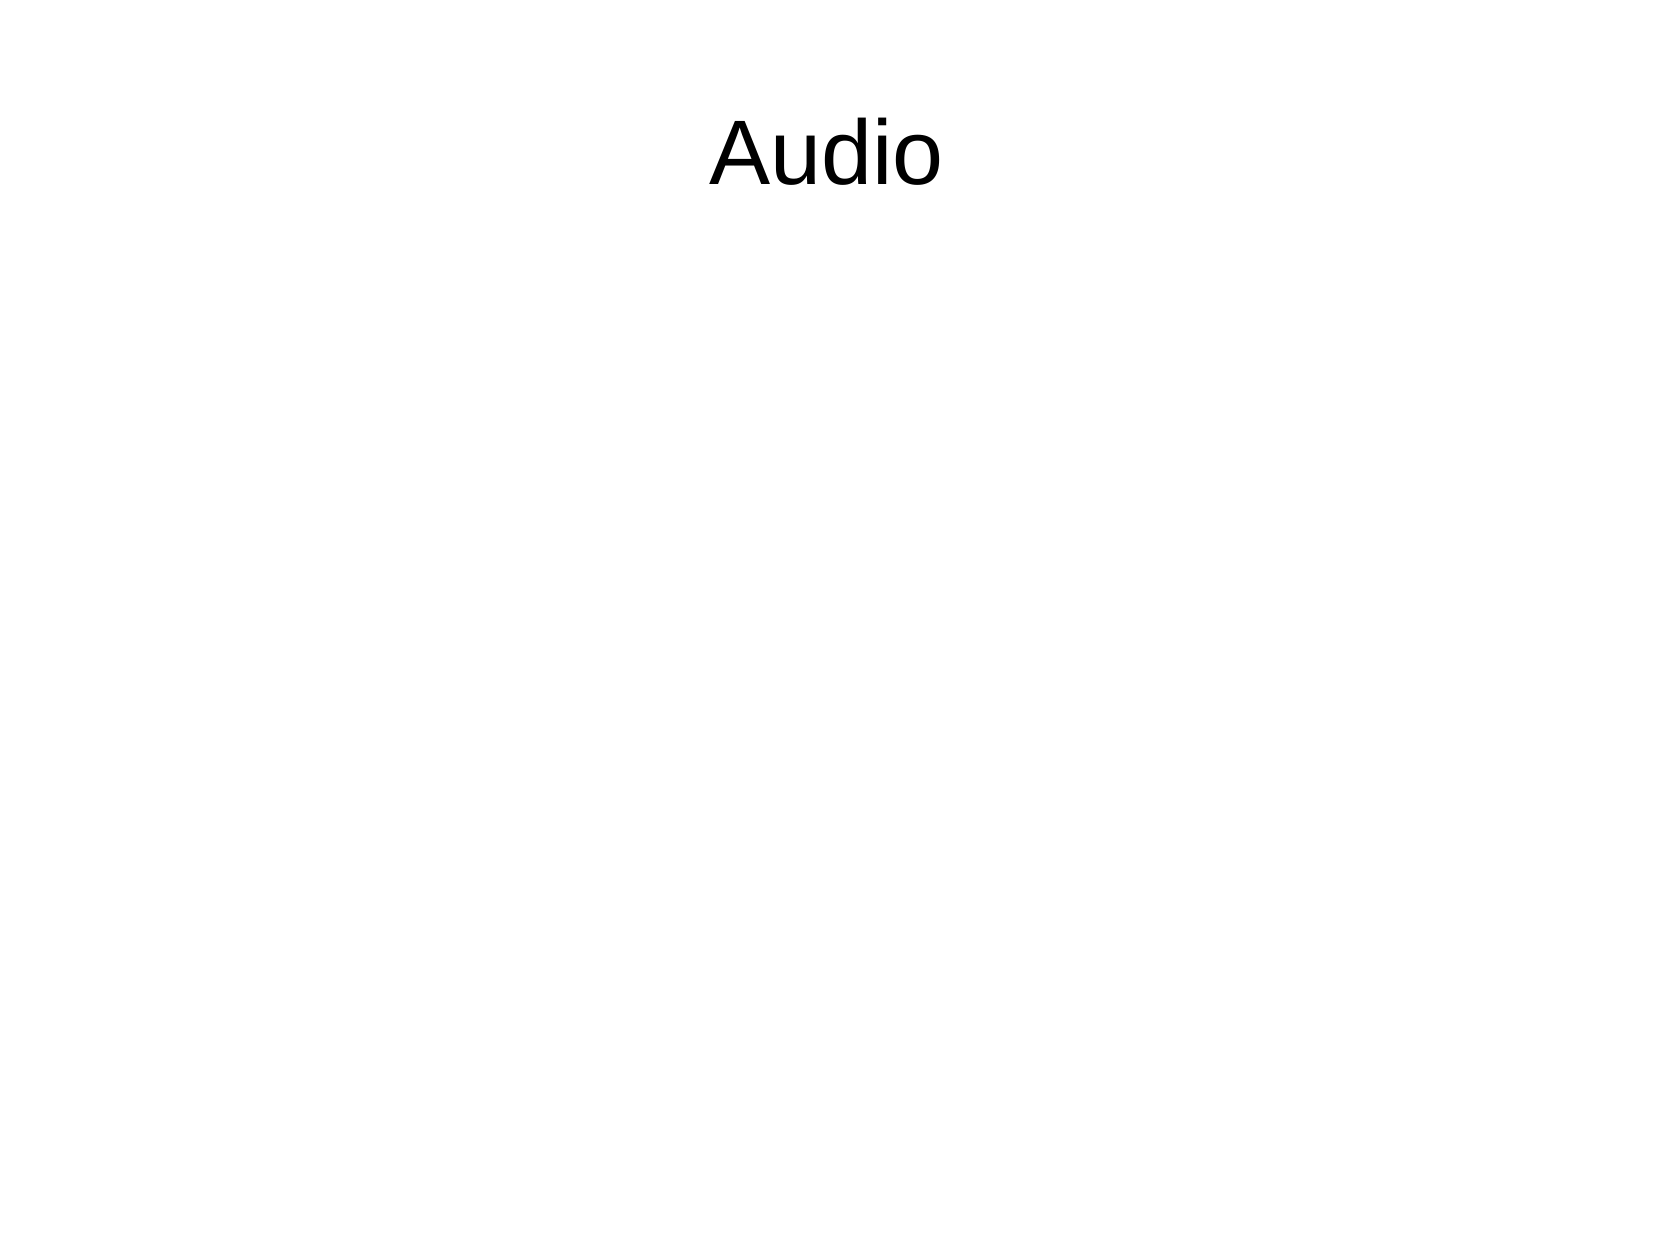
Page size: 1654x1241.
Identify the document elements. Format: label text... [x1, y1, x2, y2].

title Audio [82, 49, 1571, 257]
